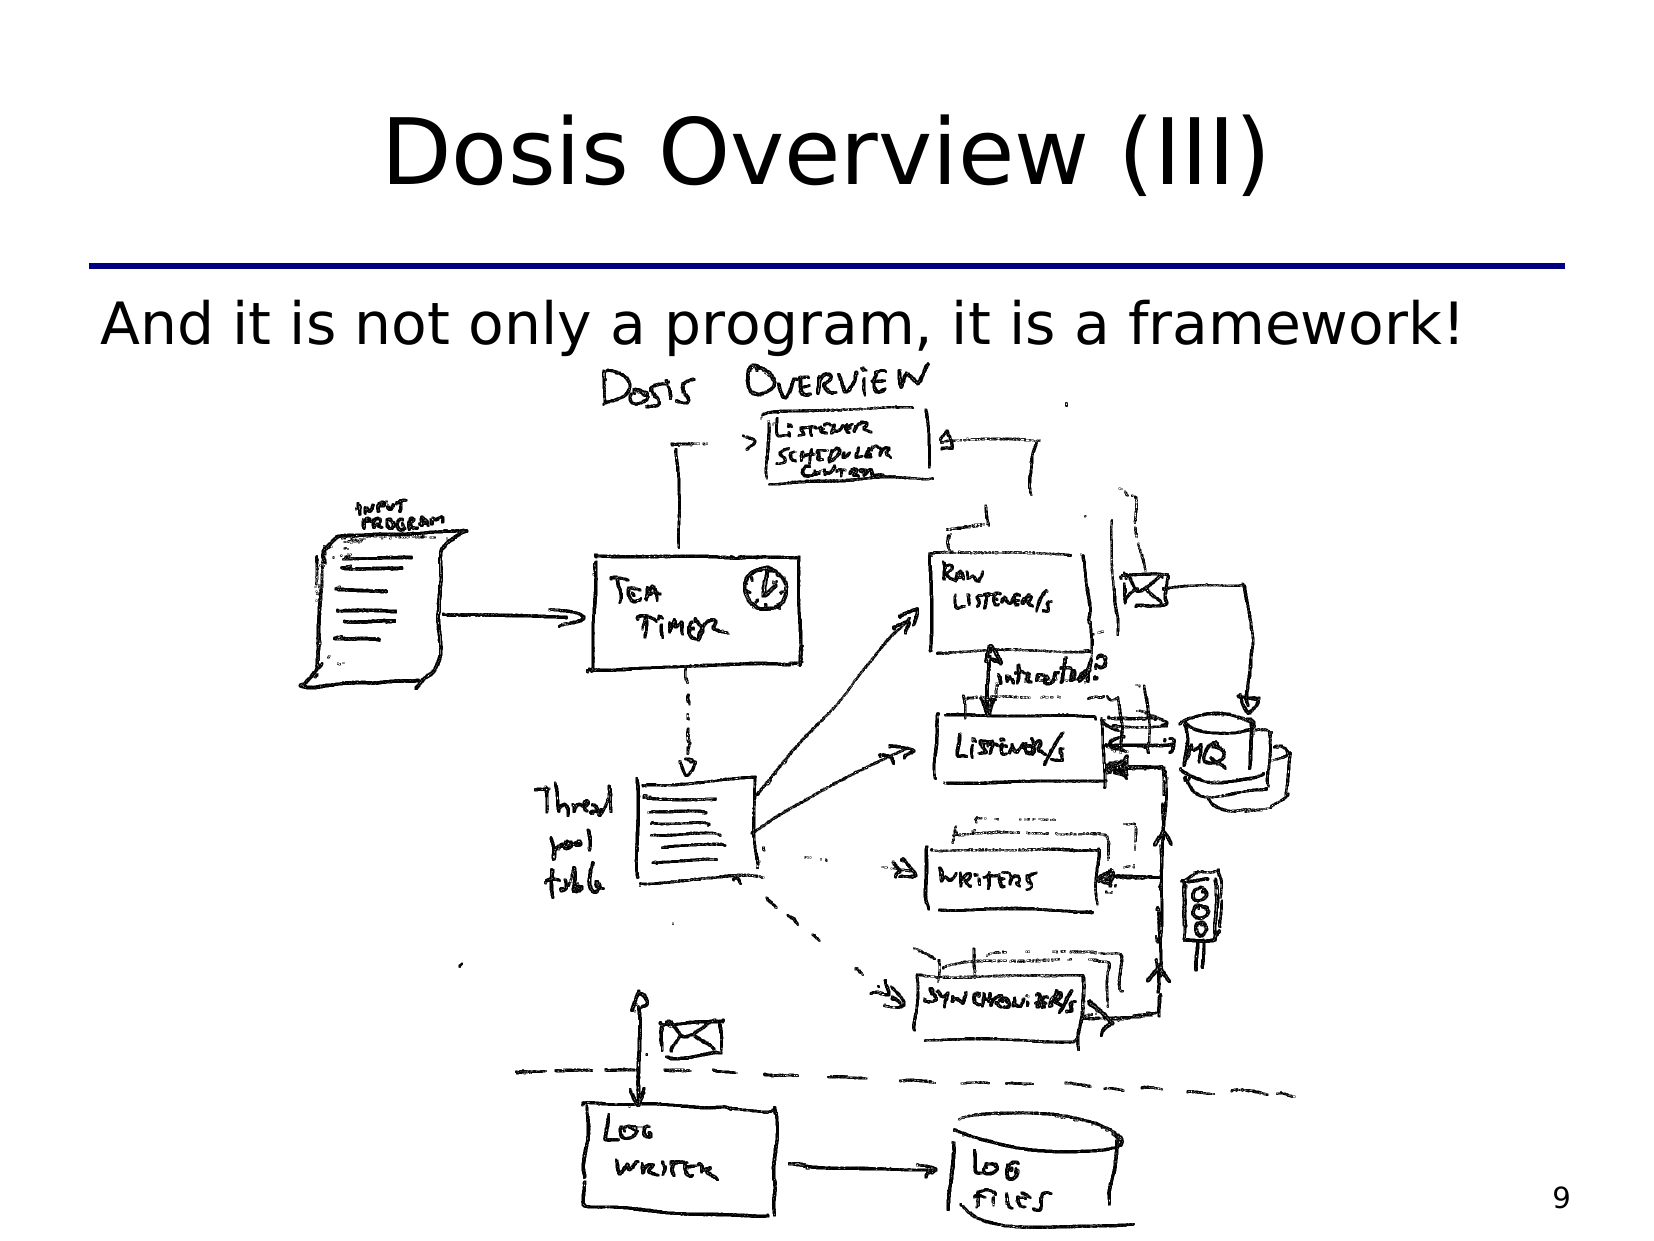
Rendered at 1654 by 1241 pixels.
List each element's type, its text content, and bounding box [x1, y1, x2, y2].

picture [265, 357, 1359, 1241]
title Dosis Overview (III) [82, 56, 1571, 250]
list And it is not only a program, it is a framework! [82, 290, 1571, 1094]
